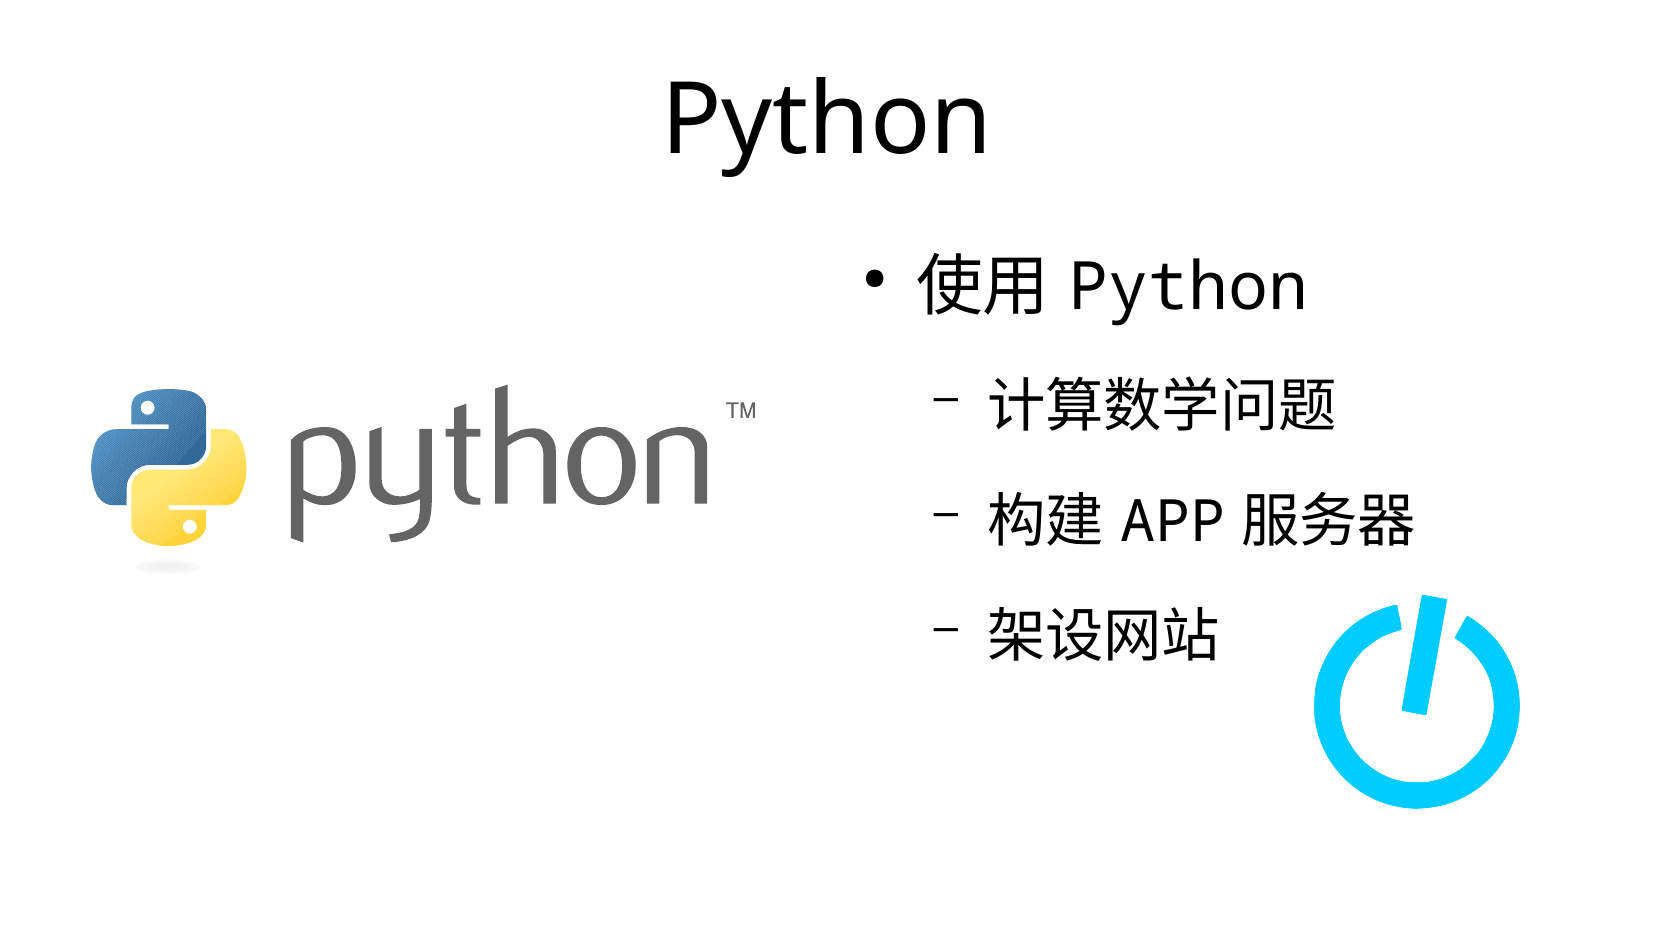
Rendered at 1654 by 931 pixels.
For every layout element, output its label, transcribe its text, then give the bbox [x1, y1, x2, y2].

picture [82, 379, 809, 596]
title Python [82, 37, 1571, 193]
list 使用Python 计算数学问题 构建APP服务器 架设网站 [845, 217, 1572, 839]
